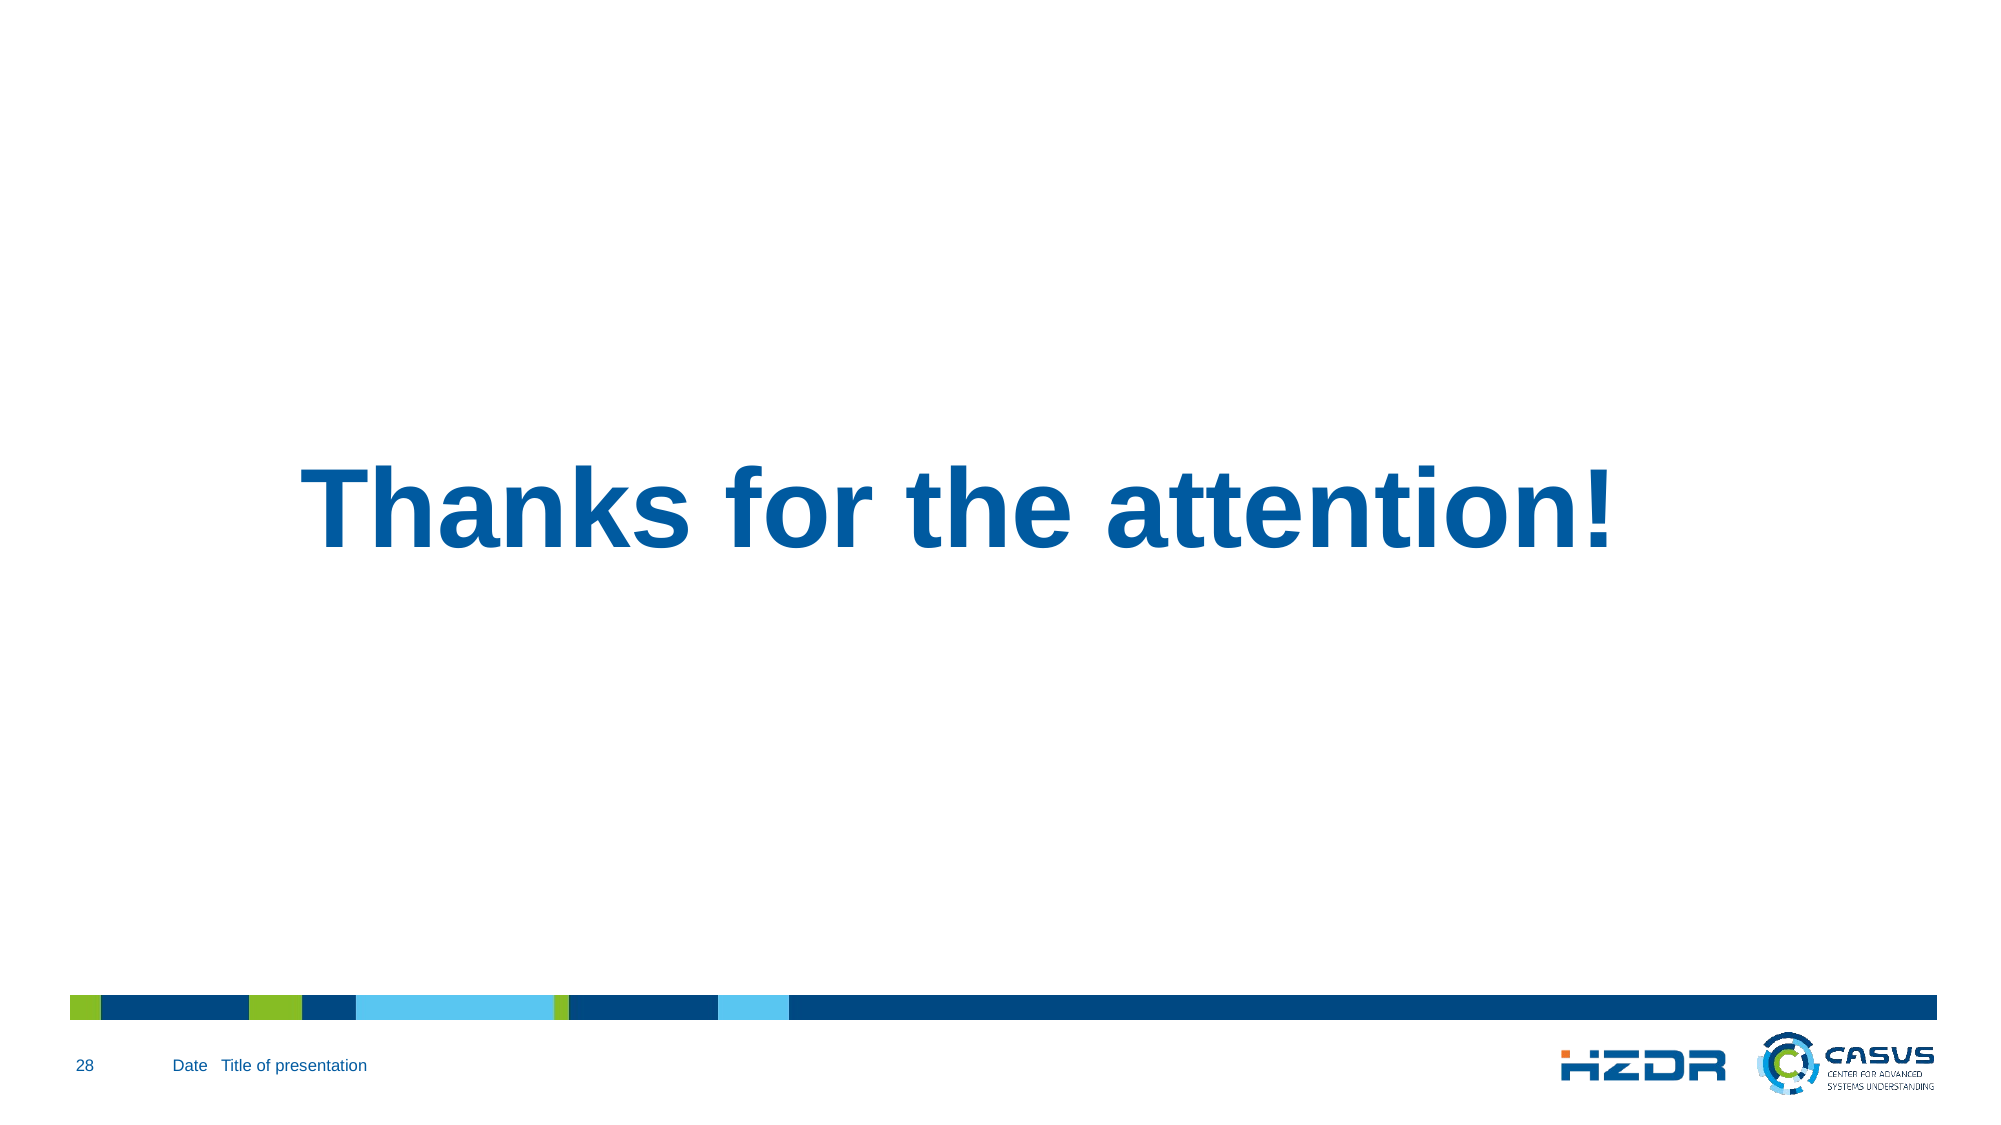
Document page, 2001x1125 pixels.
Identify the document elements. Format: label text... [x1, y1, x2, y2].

title Thanks for the attention! [300, 450, 1651, 610]
picture [70, 995, 101, 1020]
picture [572, 995, 1937, 1020]
picture [1757, 1032, 1934, 1095]
picture [1560, 1049, 1726, 1081]
picture [104, 995, 569, 1020]
slide_number Date [107, 1034, 208, 1095]
